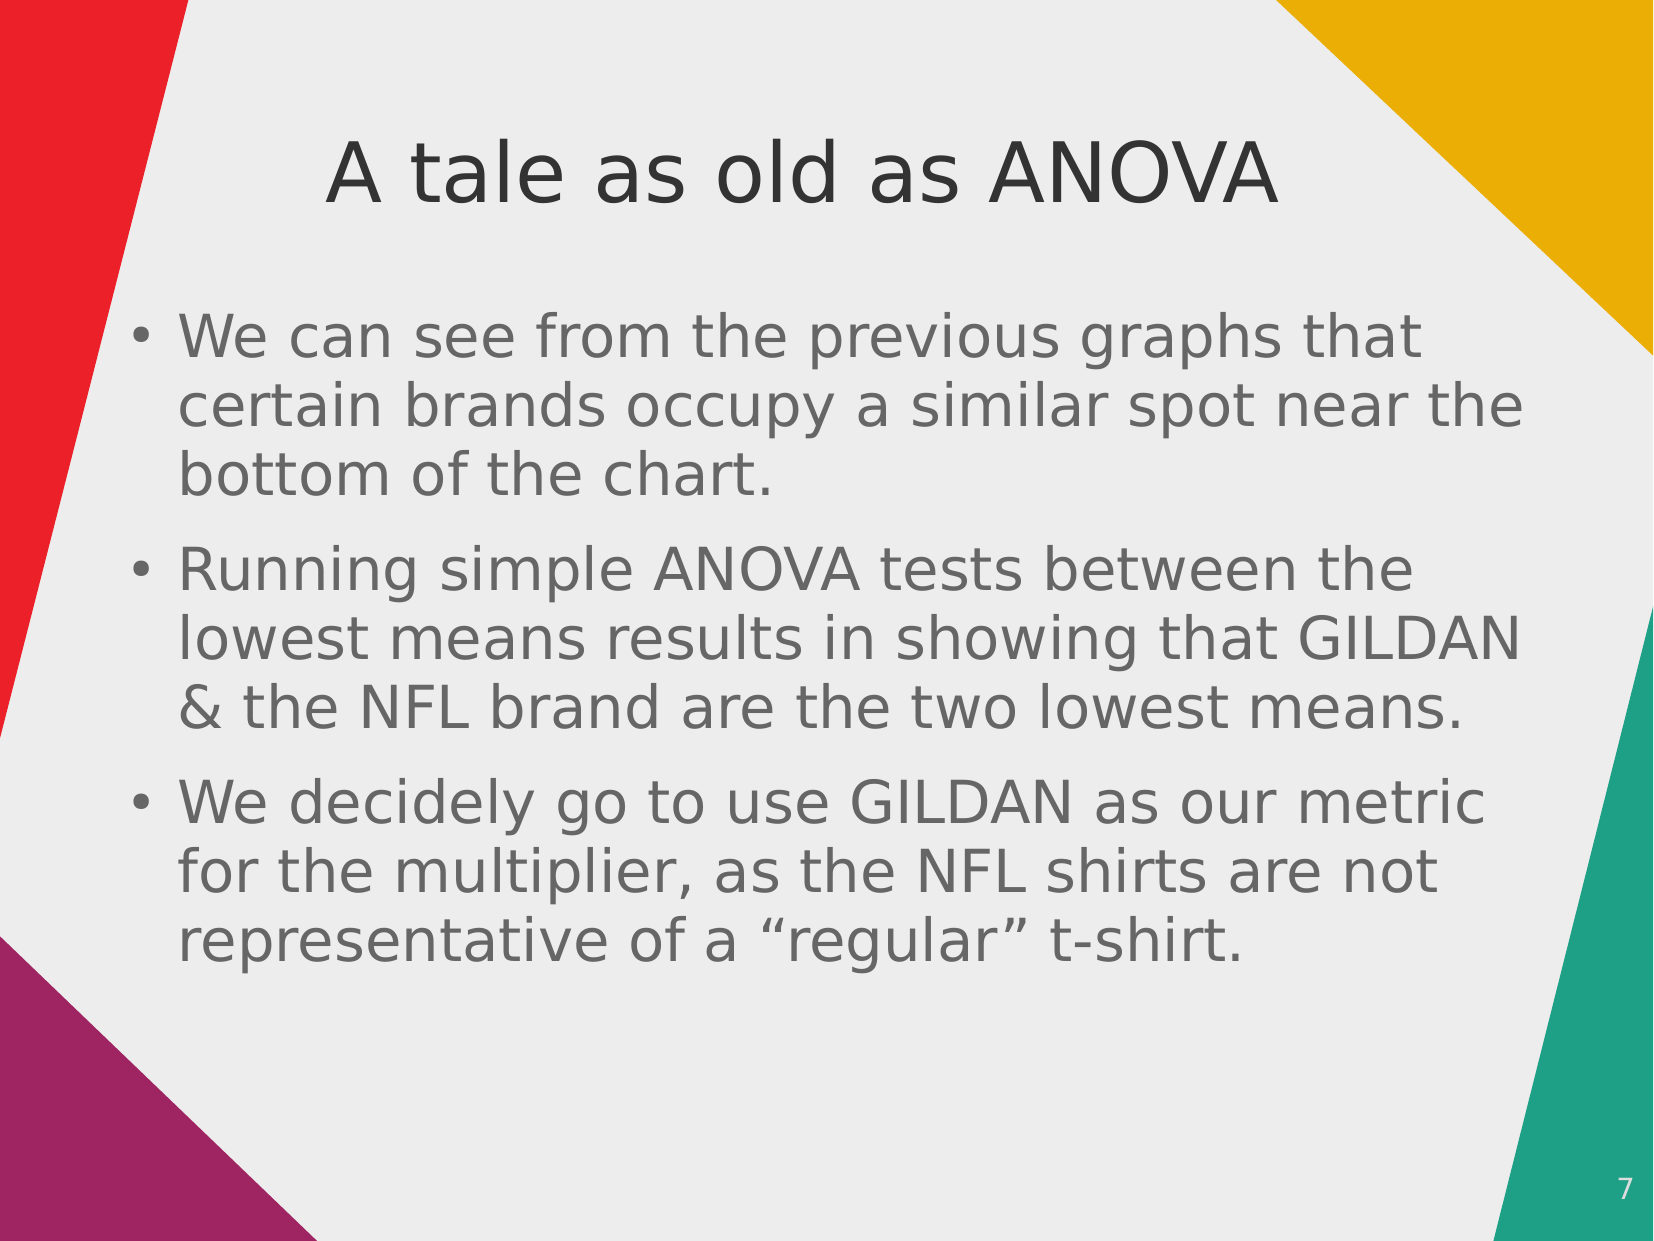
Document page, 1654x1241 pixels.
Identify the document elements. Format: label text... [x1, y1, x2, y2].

list We can see from the previous graphs that certain brands occupy a similar spot near the bottom of the chart. Running simple ANOVA tests between the lowest means results in showing that GILDAN & the NFL brand are the two lowest means. We decidely go to use GILDAN as our metric for the multiplier, as the NFL shirts are not representative of a “regular” t-shirt. [114, 302, 1539, 1033]
title A tale as old as ANOVA [91, 124, 1516, 222]
